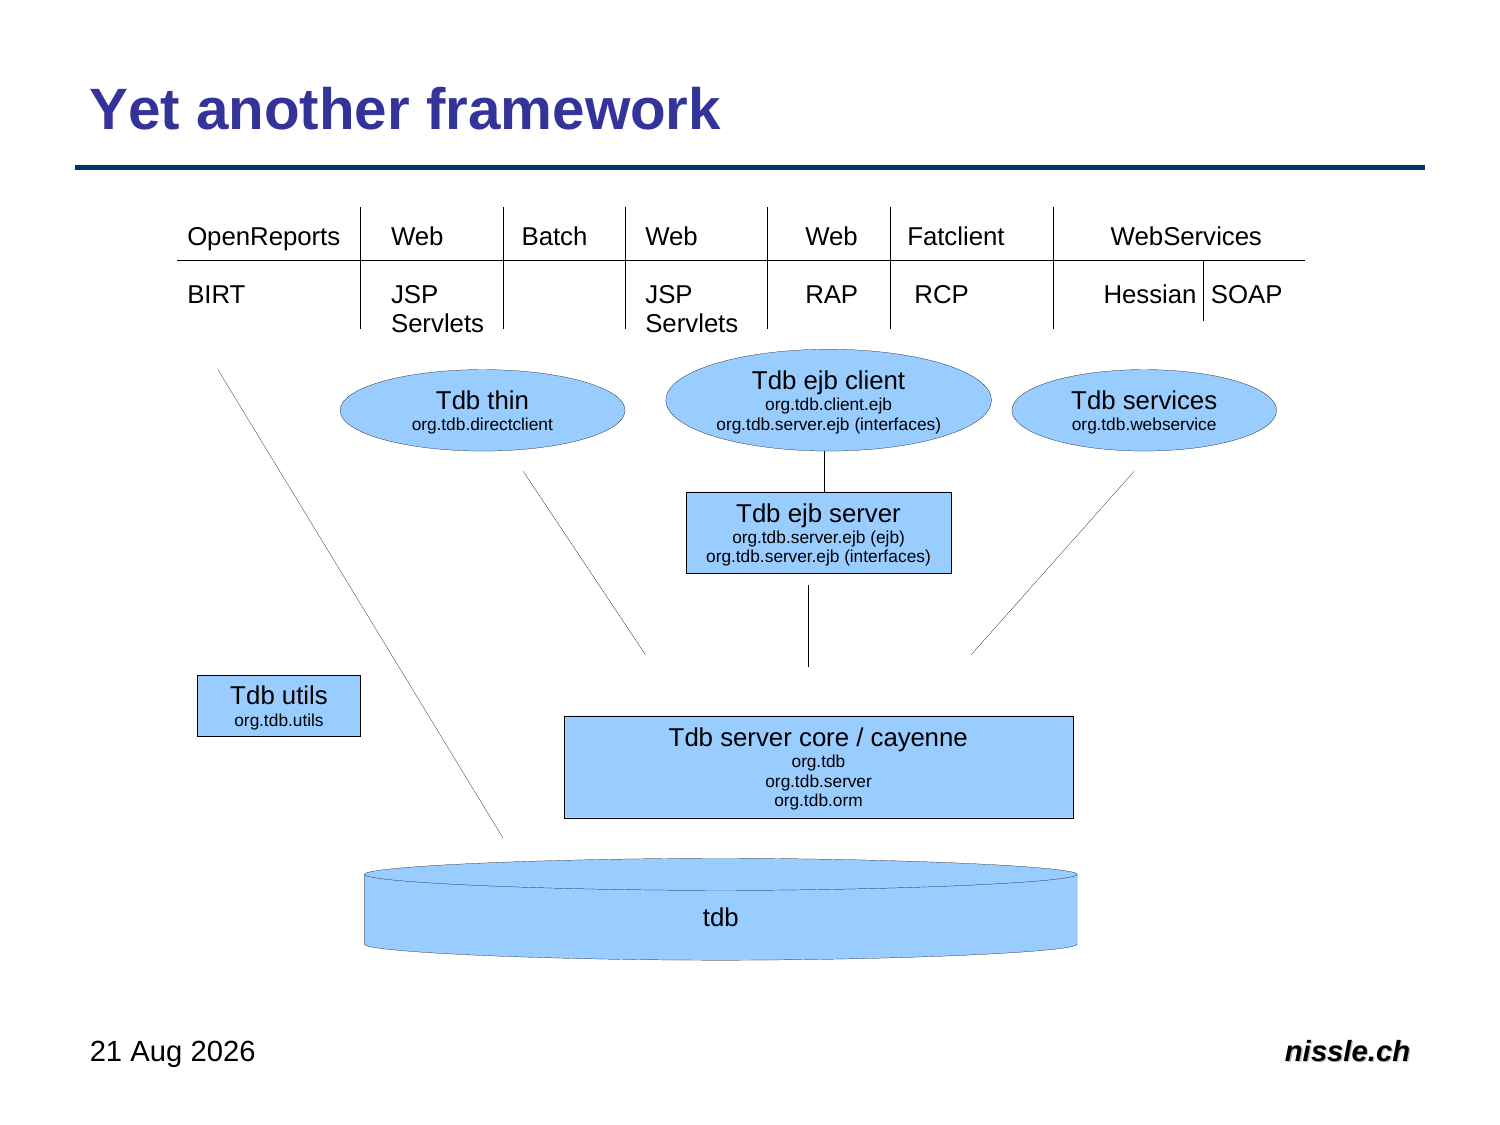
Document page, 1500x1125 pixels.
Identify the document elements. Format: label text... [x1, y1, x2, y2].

picture [177, 206, 1306, 961]
title Yet another framework [75, 44, 1426, 168]
